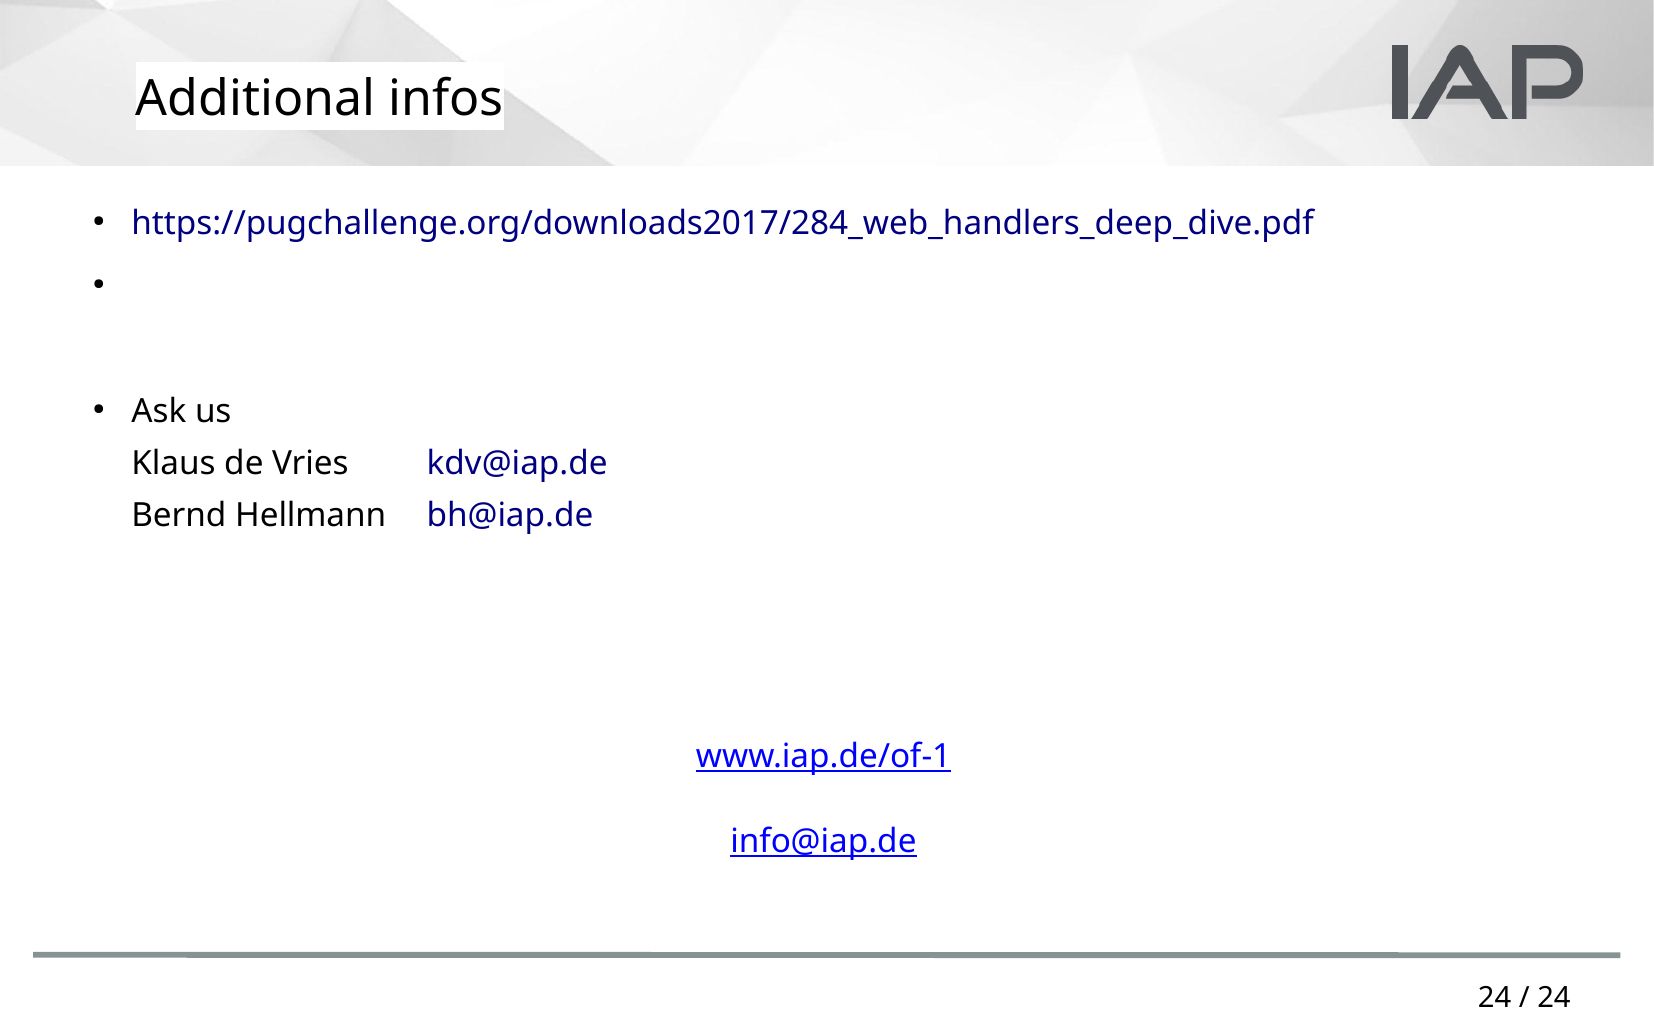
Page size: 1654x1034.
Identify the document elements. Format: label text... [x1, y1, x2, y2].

text_box www.iap.de/of-1 info@iap.de [608, 684, 1040, 913]
list https://pugchallenge.org/downloads2017/284_web_handlers_deep_dive.pdf Ask us Klaus de Vries kdv@iap.de Bernd Hellmann bh@iap.de [75, 192, 1469, 910]
title Additional infos [135, 41, 1264, 152]
picture [0, 0, 1654, 166]
